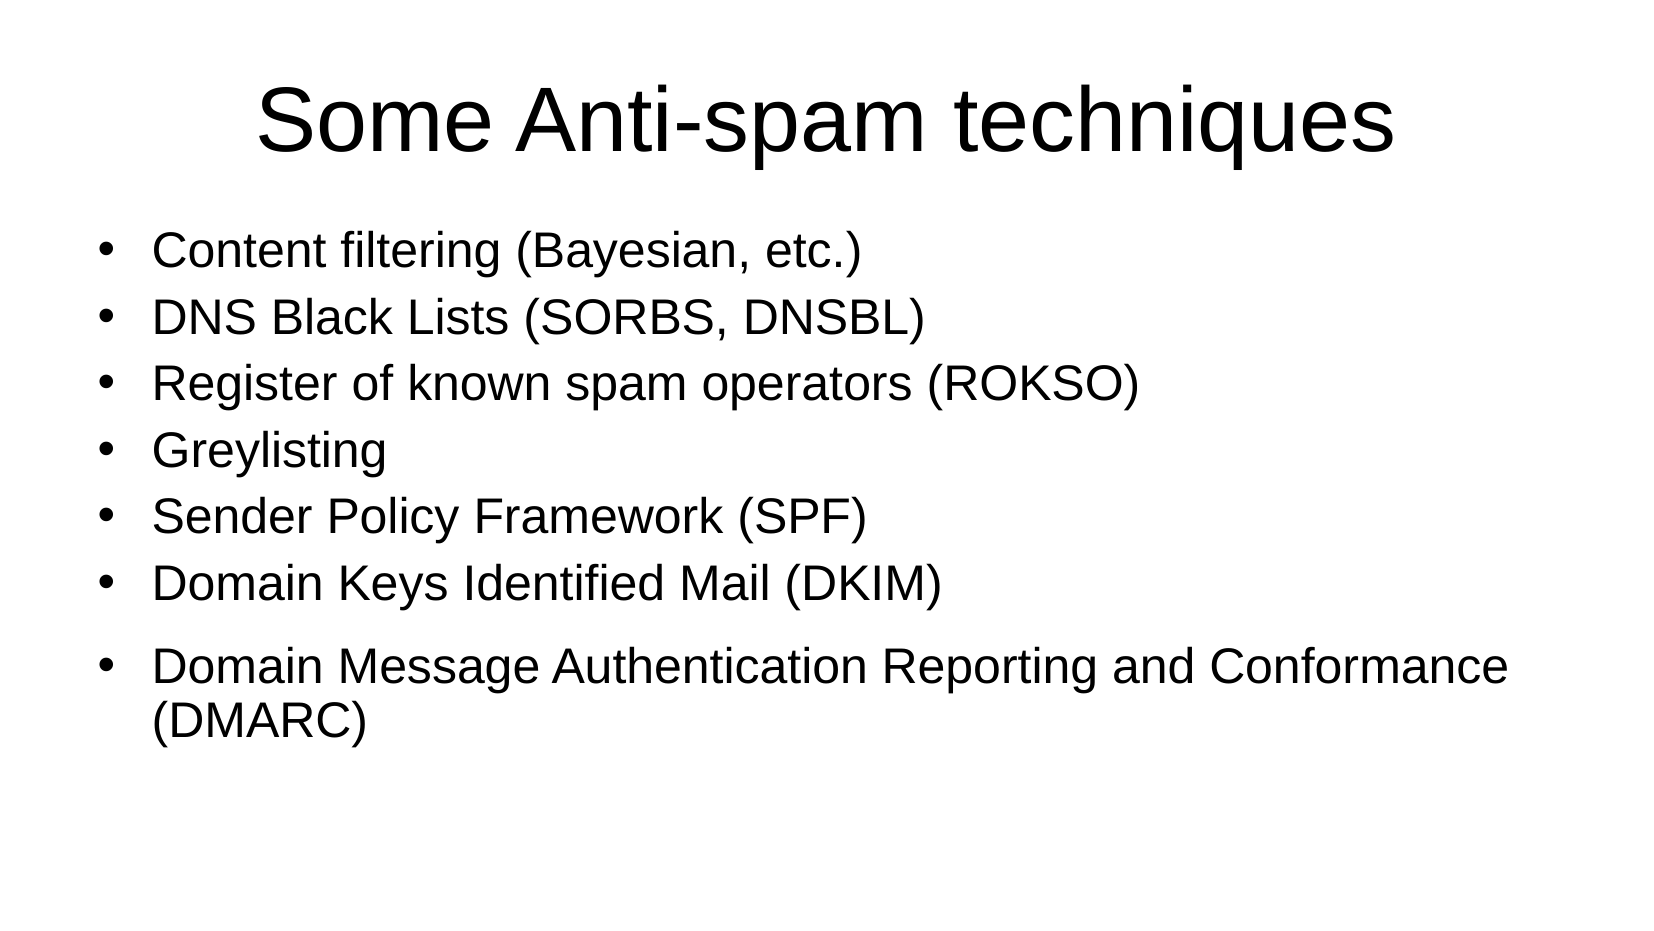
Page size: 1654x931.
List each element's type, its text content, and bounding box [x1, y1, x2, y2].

list Content filtering (Bayesian, etc.) DNS Black Lists (SORBS, DNSBL) Register of known spam operators (ROKSO) Greylisting Sender Policy Framework (SPF) Domain Keys Identified Mail (DKIM) Domain Message Authentication Reporting and Conformance (DMARC) [82, 217, 1571, 831]
title Some Anti-spam techniques [82, 37, 1571, 193]
